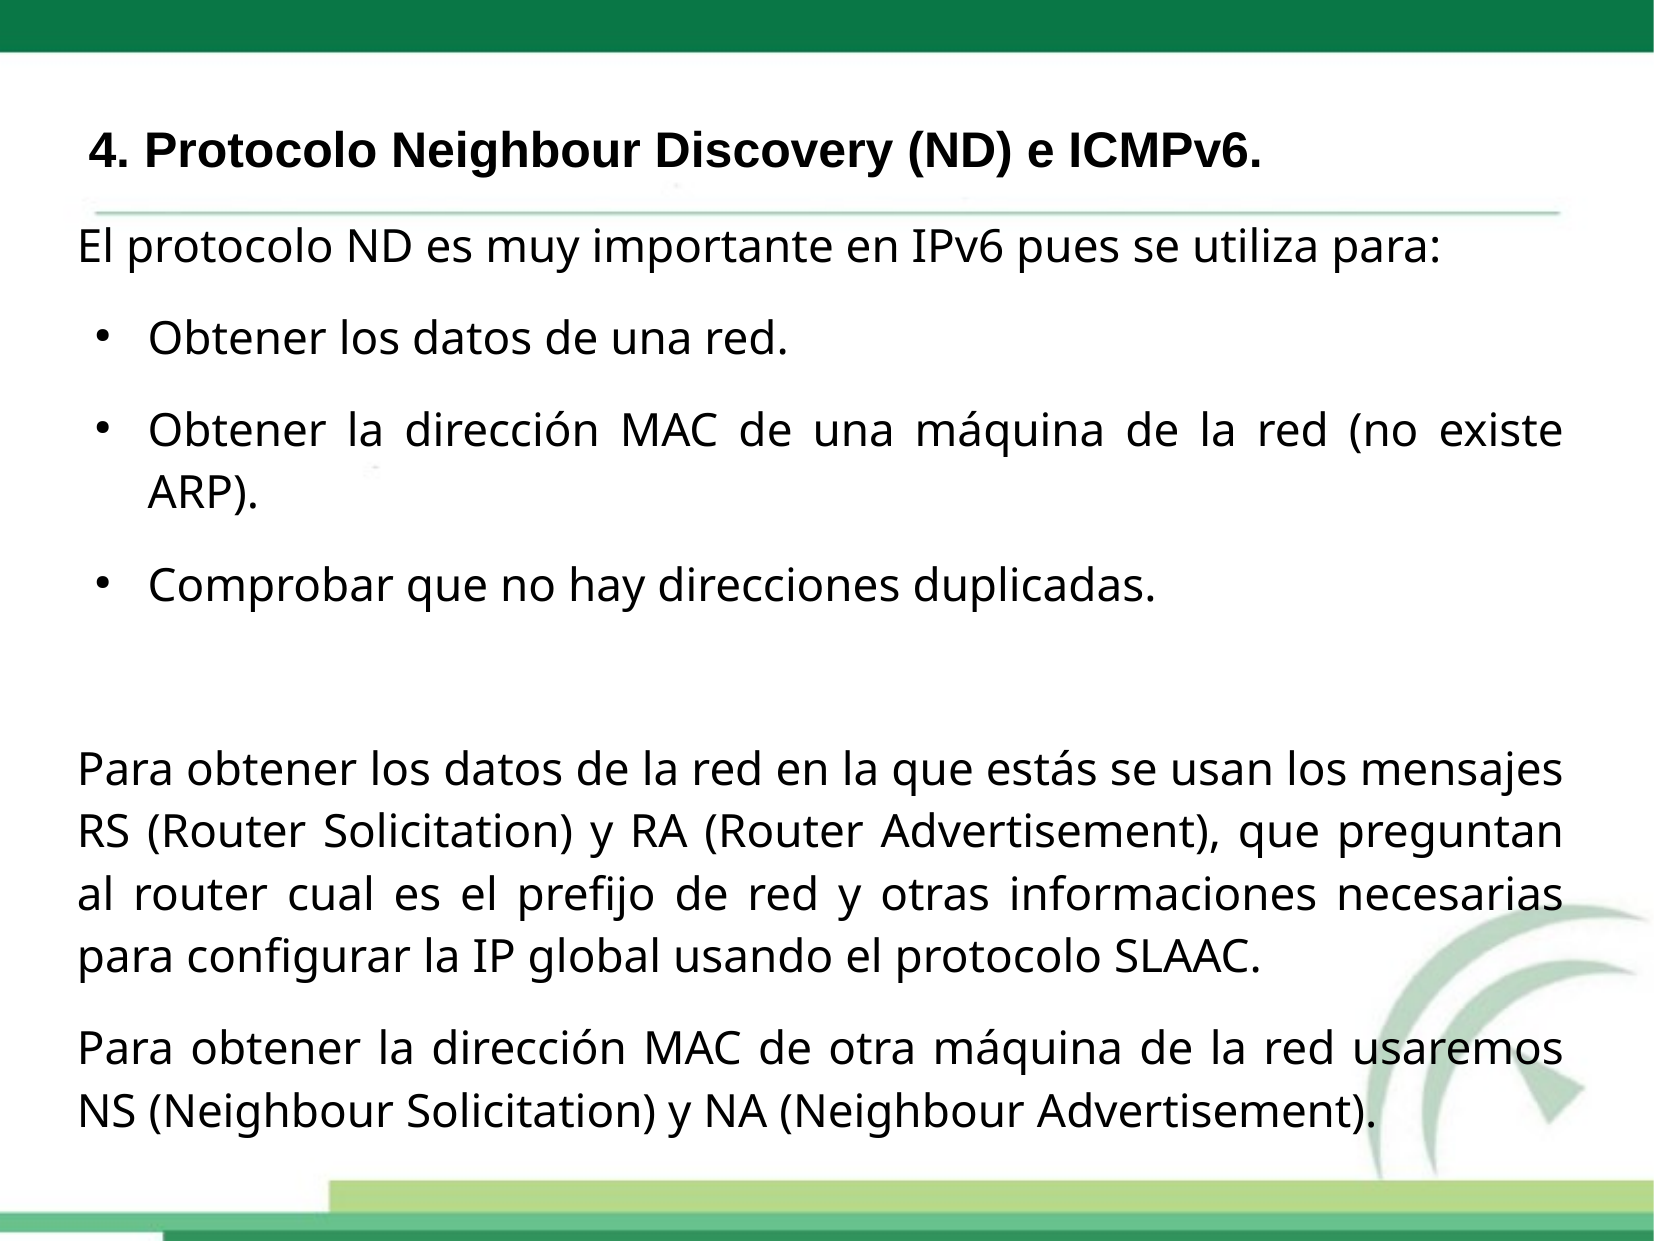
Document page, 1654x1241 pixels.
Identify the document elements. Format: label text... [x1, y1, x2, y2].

list El protocolo ND es muy importante en IPv6 pues se utiliza para: Obtener los datos de una red. Obtener la dirección MAC de una máquina de la red (no existe ARP). Comprobar que no hay direcciones duplicadas. Para obtener los datos de la red en la que estás se usan los mensajes RS (Router Solicitation) y RA (Router Advertisement), que preguntan al router cual es el prefijo de red y otras informaciones necesarias para configurar la IP global usando el protocolo SLAAC. Para obtener la dirección MAC de otra máquina de la red usaremos NS (Neighbour Solicitation) y NA (Neighbour Advertisement). [76, 213, 1565, 1220]
title 4. Protocolo Neighbour Discovery (ND) e ICMPv6. [88, 46, 1577, 254]
picture [0, 0, 1654, 1241]
